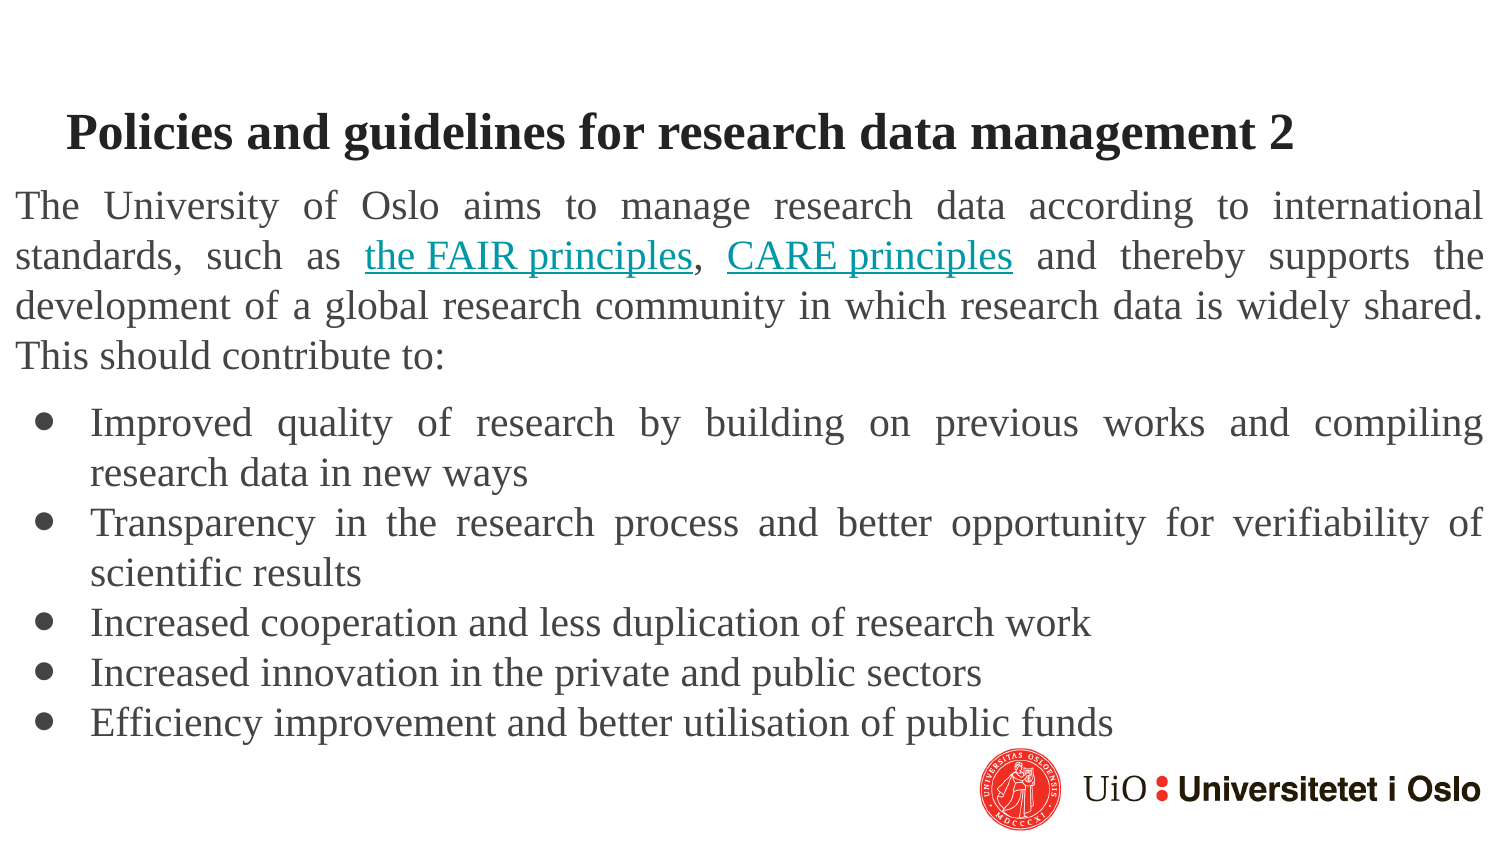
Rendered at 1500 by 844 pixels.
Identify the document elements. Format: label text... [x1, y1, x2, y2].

title Policies and guidelines for research data management 2 [51, 72, 1449, 162]
picture [970, 742, 1500, 837]
text_box The University of Oslo aims to manage research data according to international standards, such as the FAIR principles, CARE principles and thereby supports the development of a global research community in which research data is widely shared. This should contribute to: Improved quality of research by building on previous works and compiling research data in new ways Transparency in the research process and better opportunity for verifiability of scientific results Increased cooperation and less duplication of research work Increased innovation in the private and public sectors Efficiency improvement and better utilisation of public funds [0, 162, 1500, 760]
